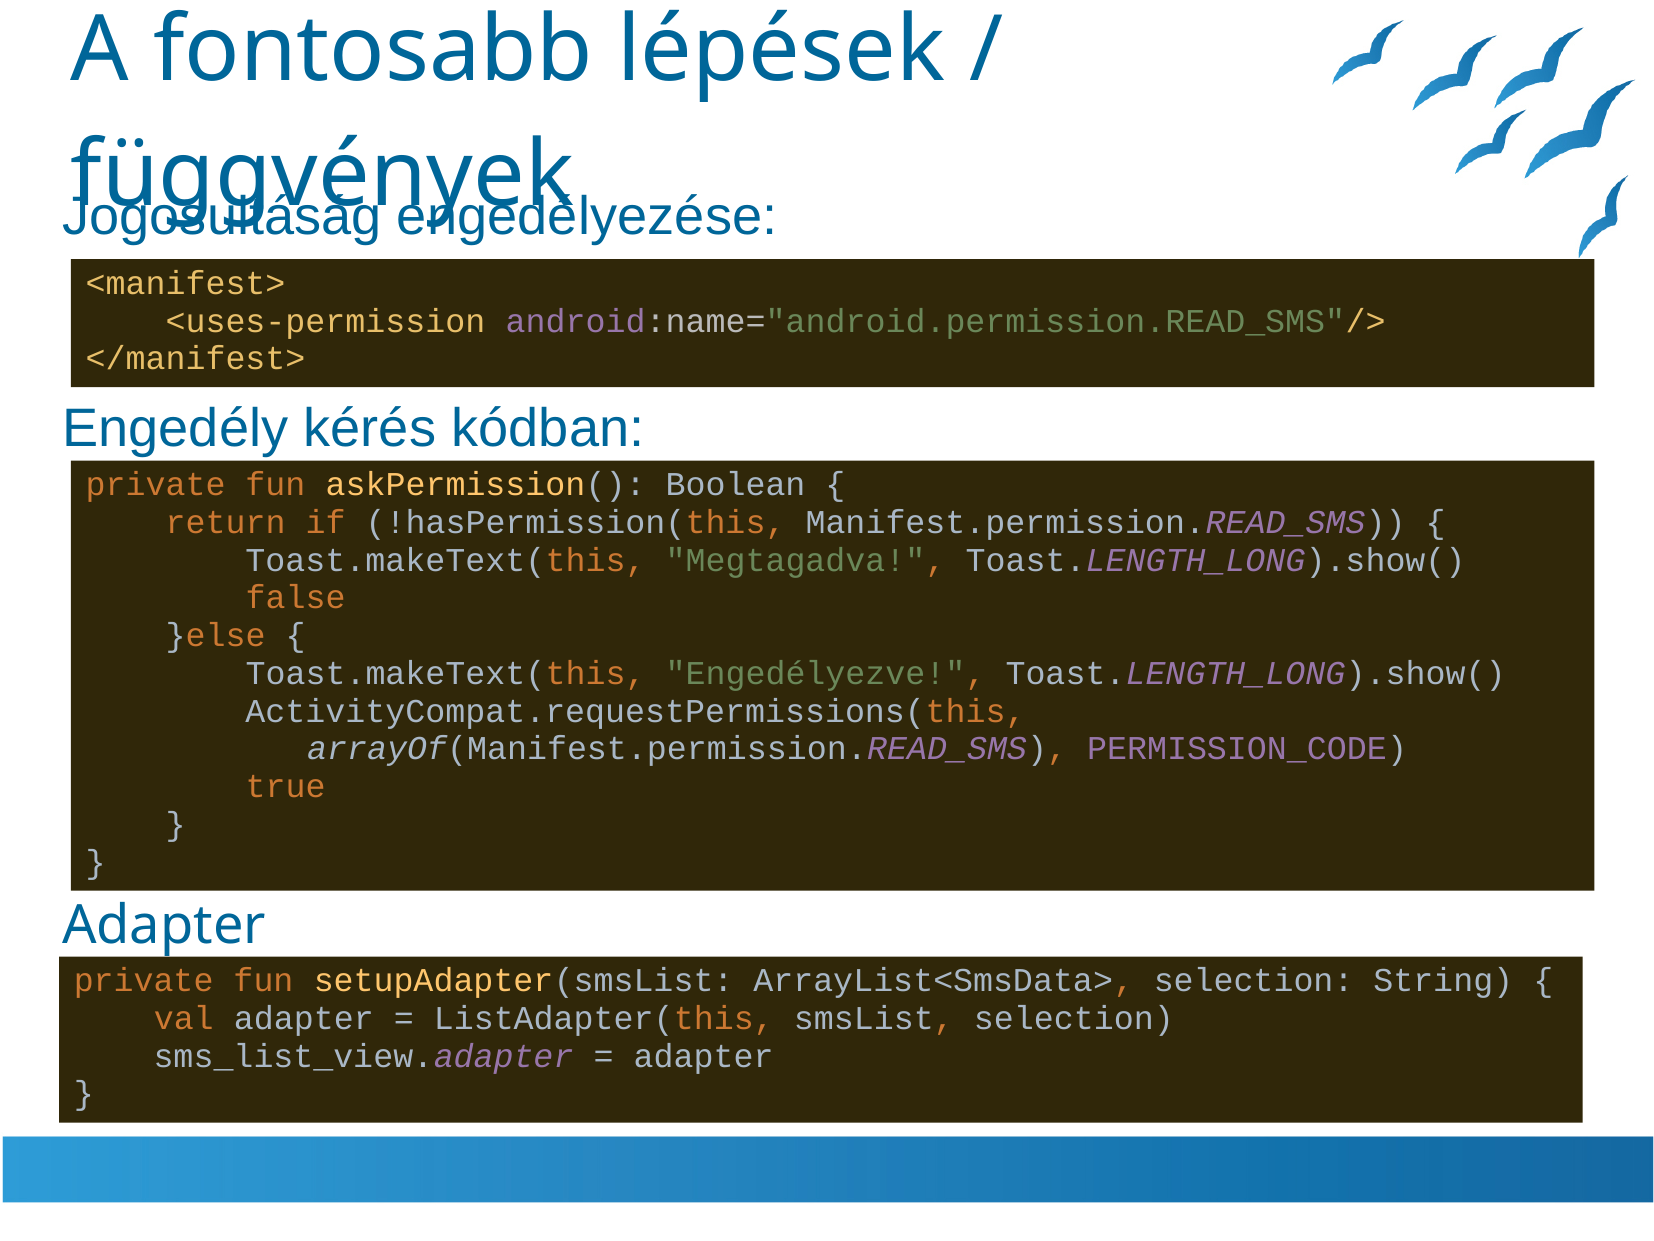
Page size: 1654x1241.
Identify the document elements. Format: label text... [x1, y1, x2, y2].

picture [0, 0, 1654, 1241]
text_box Engedély kérés kódban: [47, 389, 686, 466]
title A fontosabb lépések / függvények [70, 50, 1430, 166]
subtitle Adapter inicializálása: [3, 885, 606, 955]
text_box private fun askPermission(): Boolean { return if (!hasPermission(this, Manifest.permission.READ_SMS)) { Toast.makeText(this, "Megtagadva!", Toast.LENGTH_LONG).show() false }else { Toast.makeText(this, "Engedélyezve!", Toast.LENGTH_LONG).show() ActivityCompat.requestPermissions(this, arrayOf(Manifest.permission.READ_SMS), PERMISSION_CODE) true } } [70, 460, 1595, 891]
text_box <manifest> <uses-permission android:name="android.permission.READ_SMS"/> </manifest> [70, 259, 1595, 388]
text_box private fun setupAdapter(smsList: ArrayList<SmsData>, selection: String) { val adapter = ListAdapter(this, smsList, selection) sms_list_view.adapter = adapter } [59, 956, 1583, 1123]
text_box Jogosultáság engedélyezése: [47, 178, 827, 254]
